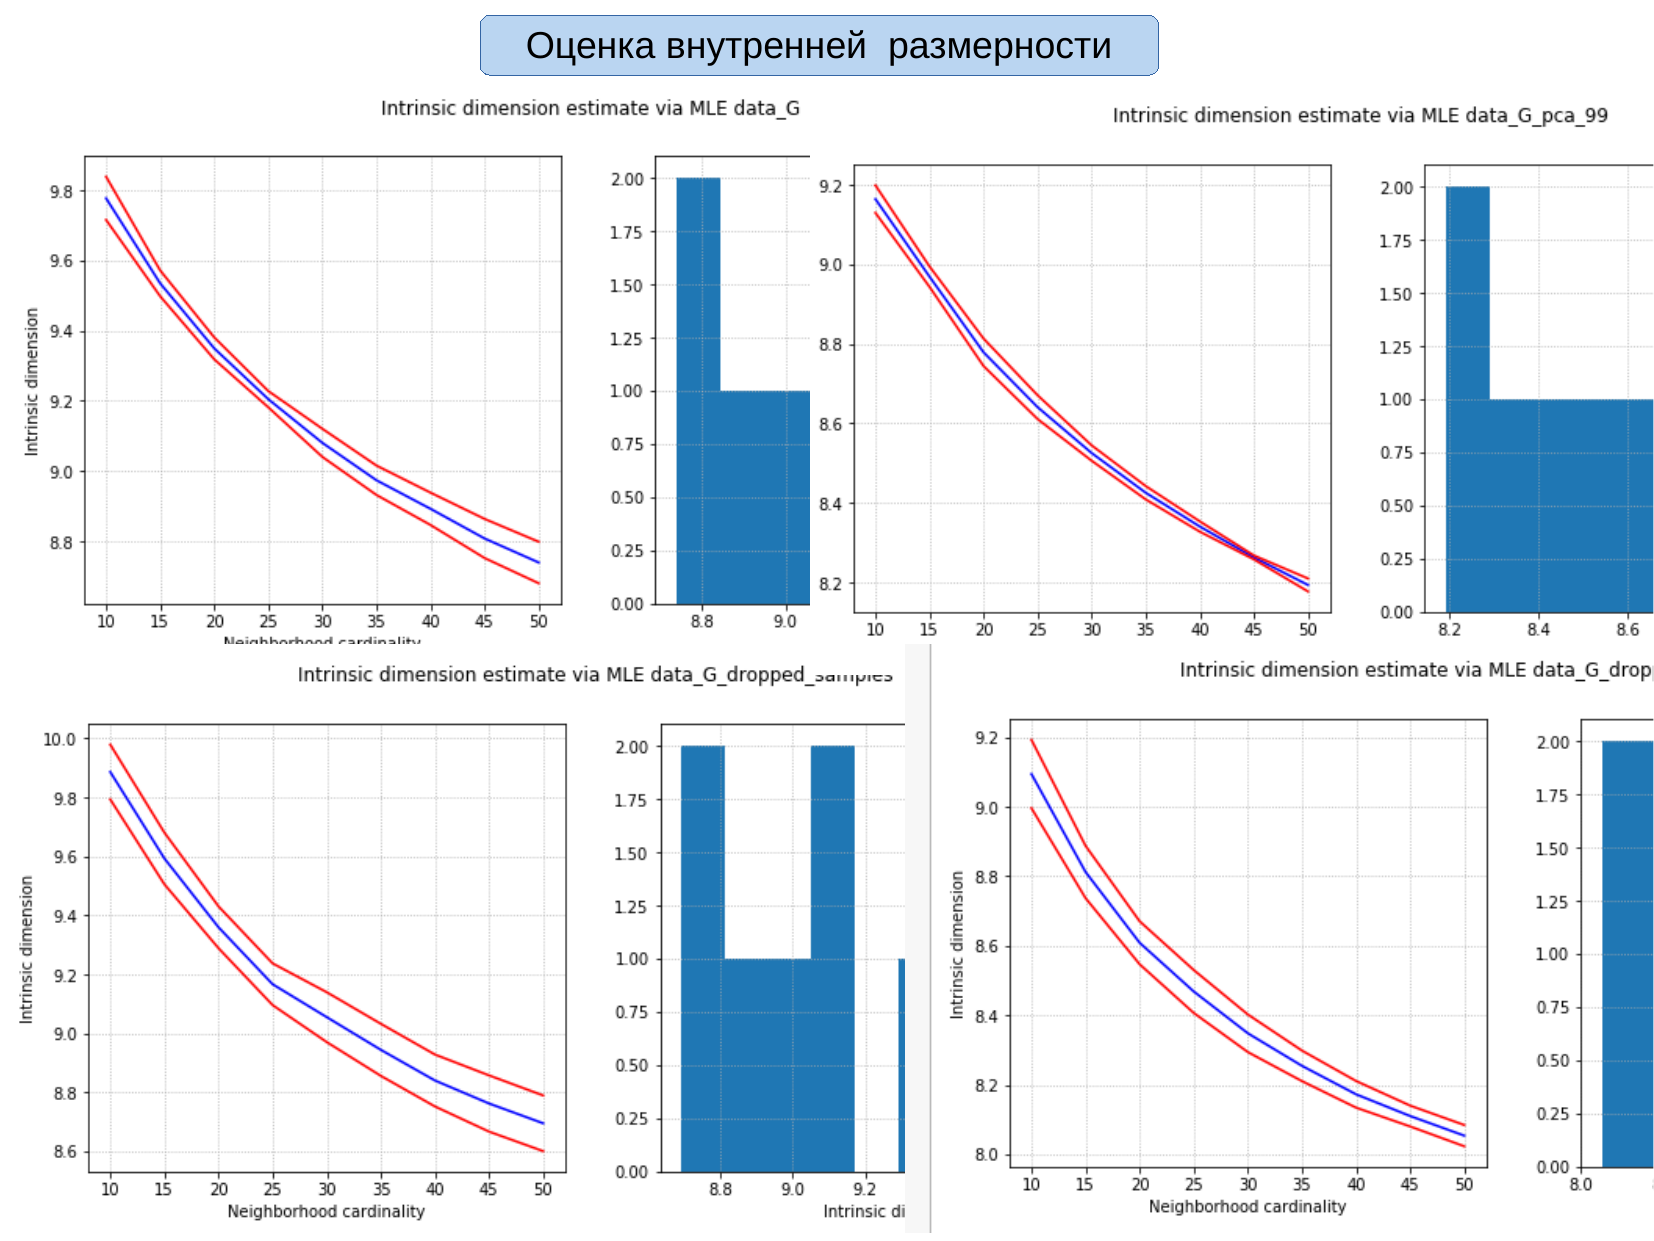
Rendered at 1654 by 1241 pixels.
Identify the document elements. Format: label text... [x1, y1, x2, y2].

picture [0, 77, 1654, 1241]
text_box Оценка внутренней размерности [480, 15, 1159, 76]
